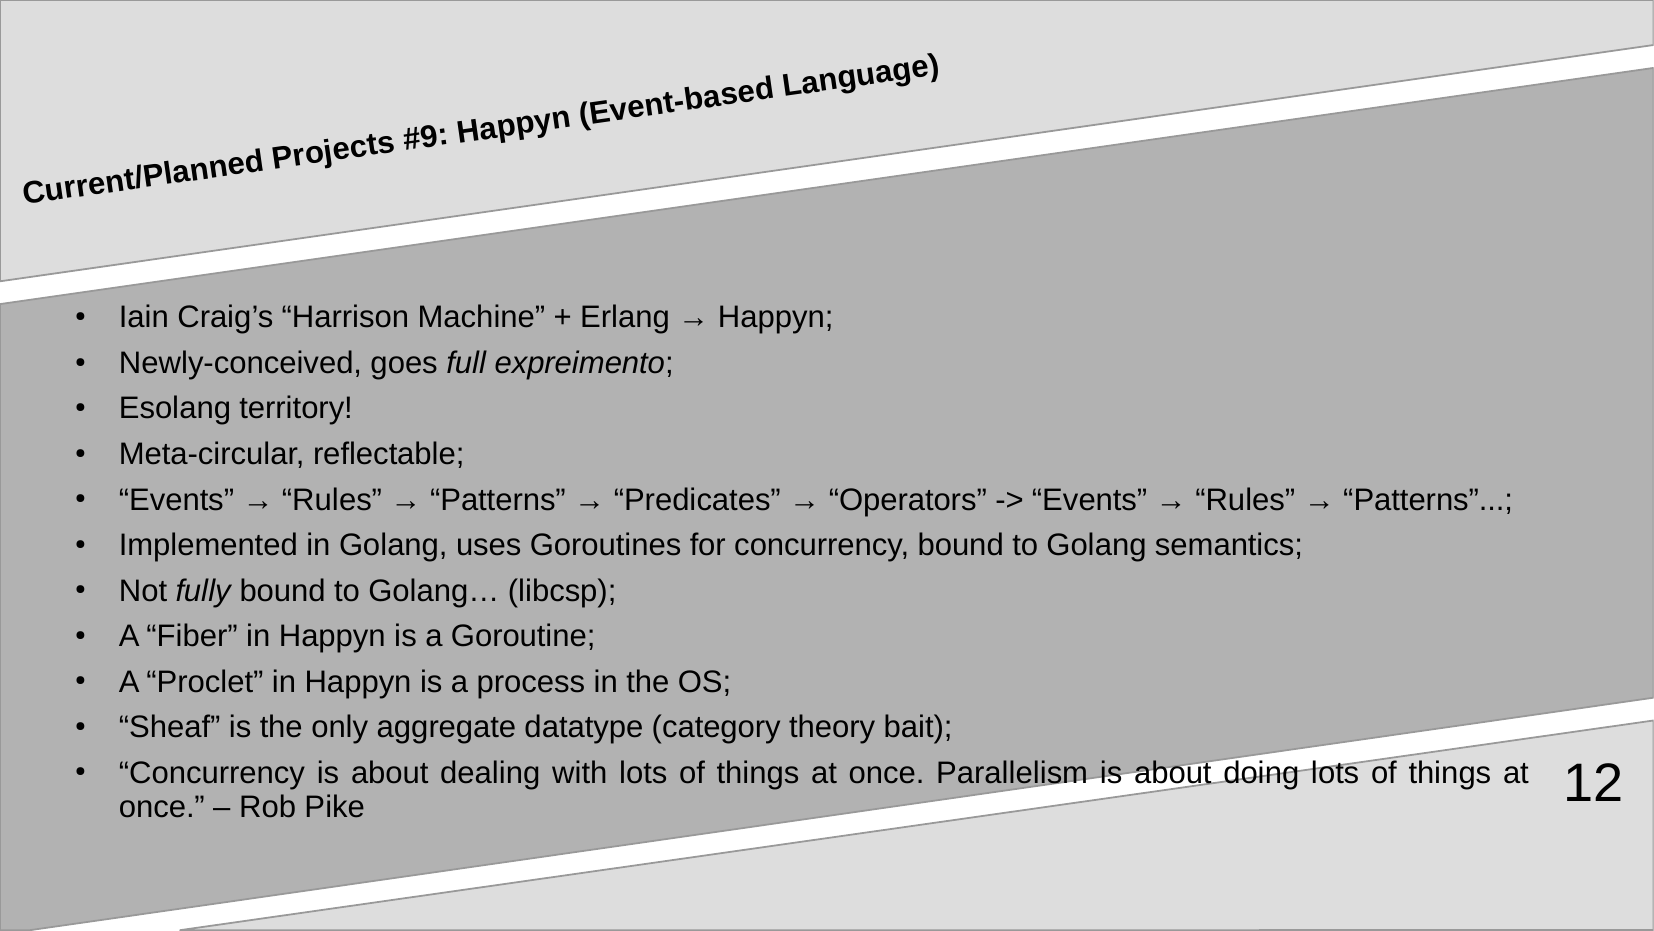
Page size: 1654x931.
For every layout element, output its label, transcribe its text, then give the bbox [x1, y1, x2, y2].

list Iain Craig’s “Harrison Machine” + Erlang → Happyn; Newly-conceived, goes full expreimento; Esolang territory! Meta-circular, reflectable; “Events” → “Rules” → “Patterns” → “Predicates” → “Operators” -> “Events” → “Rules” → “Patterns”...; Implemented in Golang, uses Goroutines for concurrency, bound to Golang semantics; Not fully bound to Golang… (libcsp); A “Fiber” in Happyn is a Goroutine; A “Proclet” in Happyn is a process in the OS; “Sheaf” is the only aggregate datatype (category theory bait); “Concurrency is about dealing with lots of things at once. Parallelism is about doing lots of things at once.” – Rob Pike [75, 300, 1531, 840]
title Current/Planned Projects #9: Happyn (Event-based Language) [11, 0, 1496, 272]
